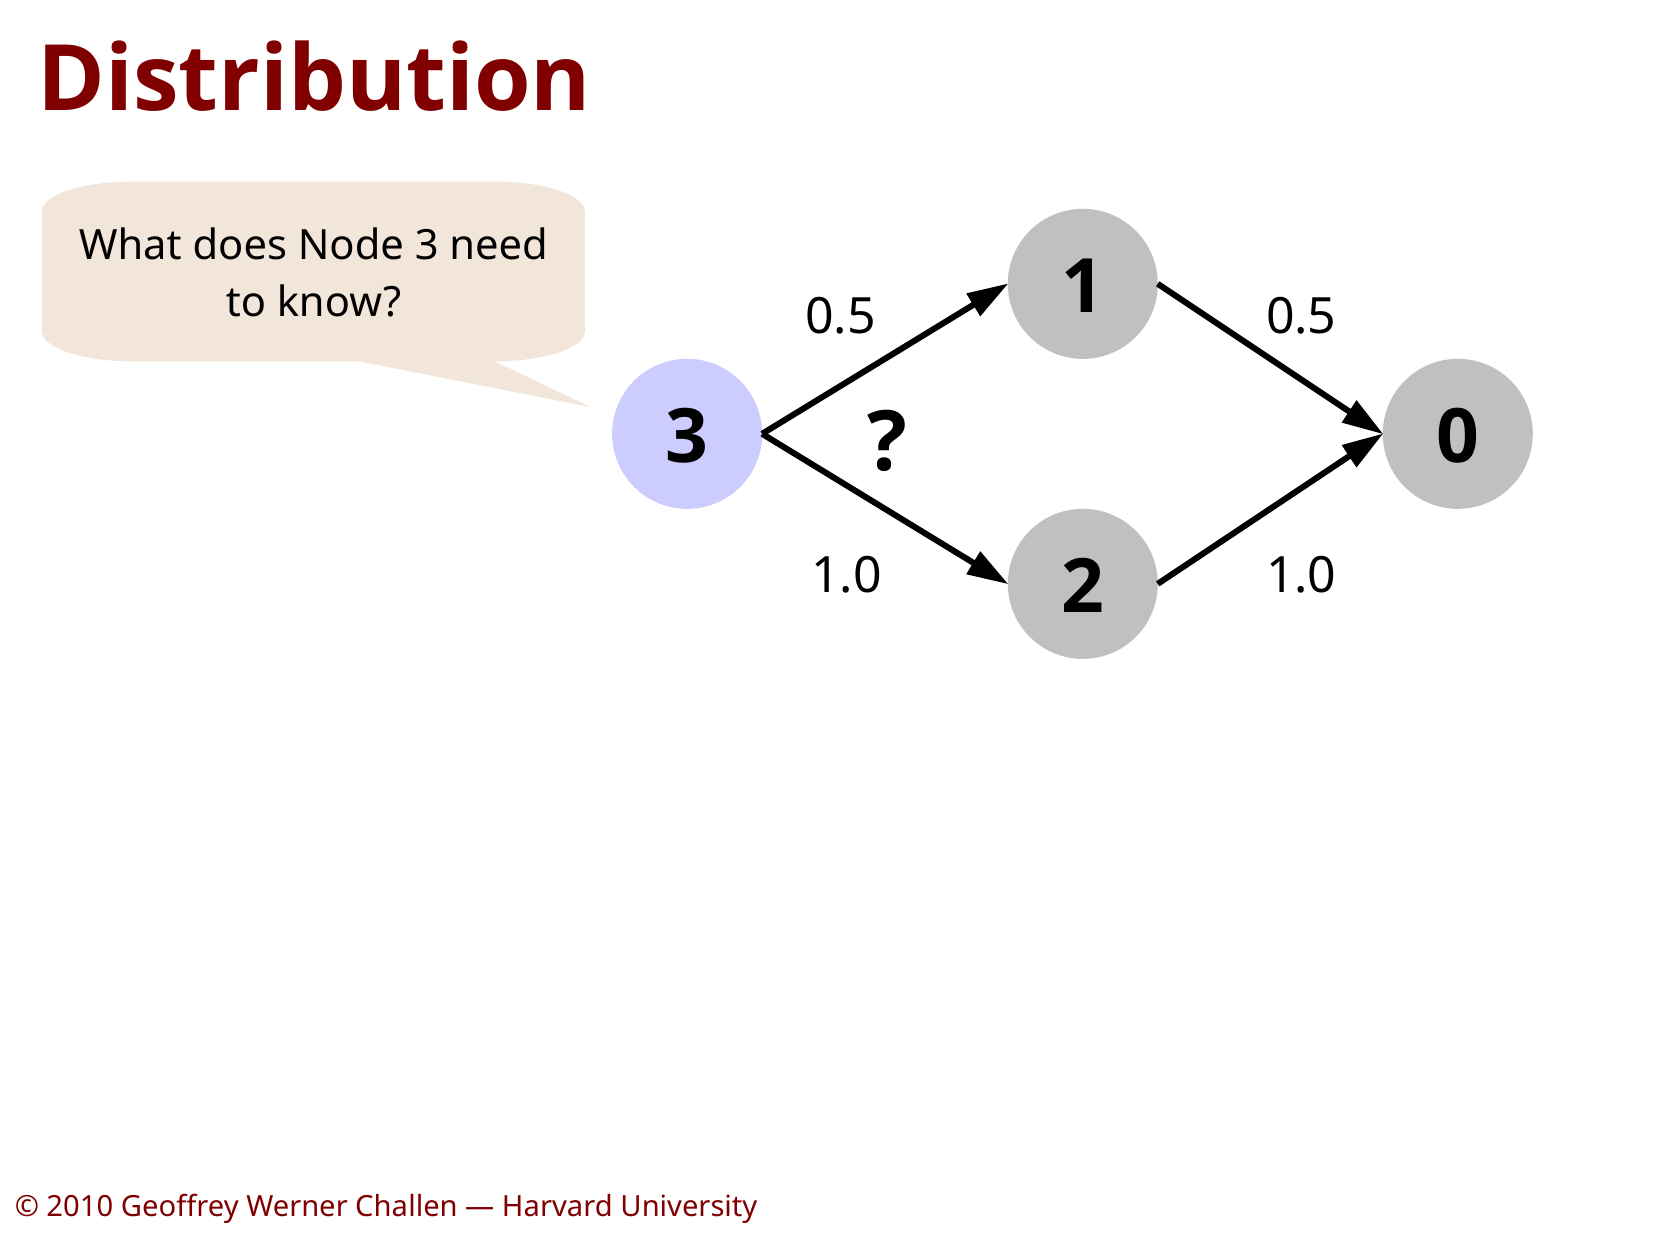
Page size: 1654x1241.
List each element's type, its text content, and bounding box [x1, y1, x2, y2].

text_box 1.0 [1251, 532, 1360, 606]
text_box 1 [1007, 208, 1158, 359]
text_box 0 [1382, 358, 1533, 509]
text_box 3 [612, 358, 763, 509]
text_box ? [853, 374, 925, 487]
text_box 1.0 [796, 532, 906, 606]
text_box What does Node 3 need to know? [41, 181, 591, 408]
title Distribution [0, 7, 1654, 143]
text_box 2 [1007, 508, 1158, 659]
text_box 0.5 [1251, 272, 1360, 346]
text_box 0.5 [790, 272, 900, 346]
